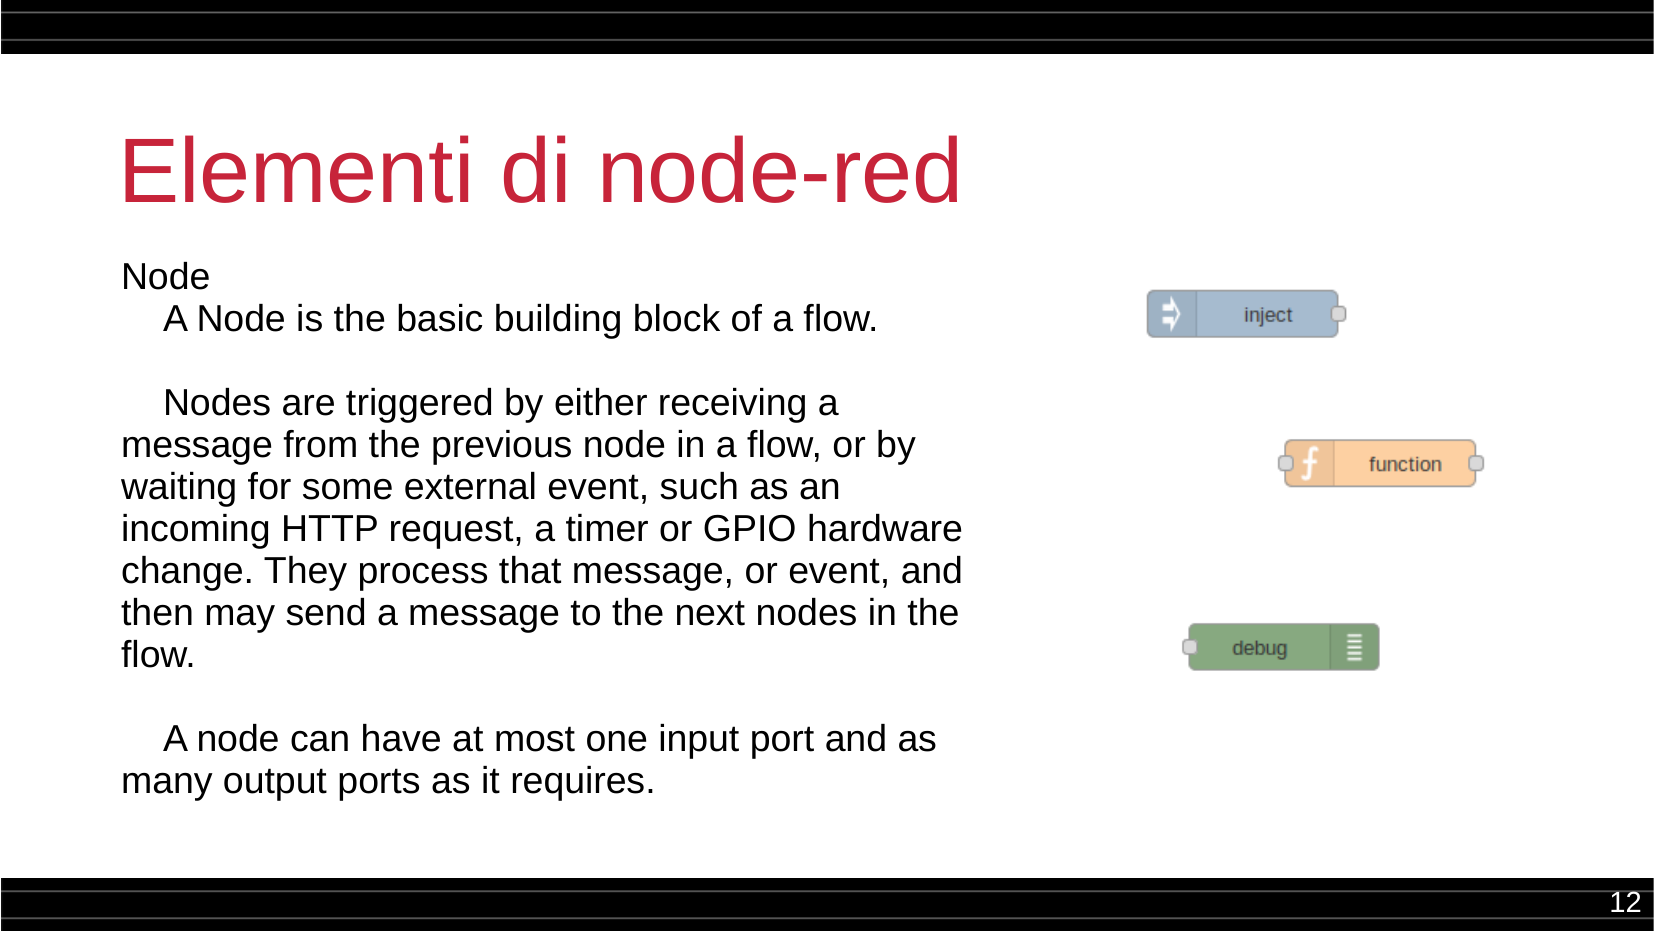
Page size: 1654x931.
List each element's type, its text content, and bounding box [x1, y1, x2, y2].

picture [1, 878, 1654, 931]
picture [1, 0, 1654, 54]
text_box Node A Node is the basic building block of a flow. Nodes are triggered by either receiving a message from the previous node in a flow, or by waiting for some external event, such as an incoming HTTP request, a timer or GPIO hardware change. They process that message, or event, and then may send a message to the next nodes in the flow. A node can have at most one input port and as many output ports as it requires. [106, 248, 1016, 809]
picture [1133, 271, 1356, 346]
picture [1159, 614, 1394, 682]
title Elementi di node-red [118, 92, 1040, 249]
picture [1261, 430, 1489, 497]
